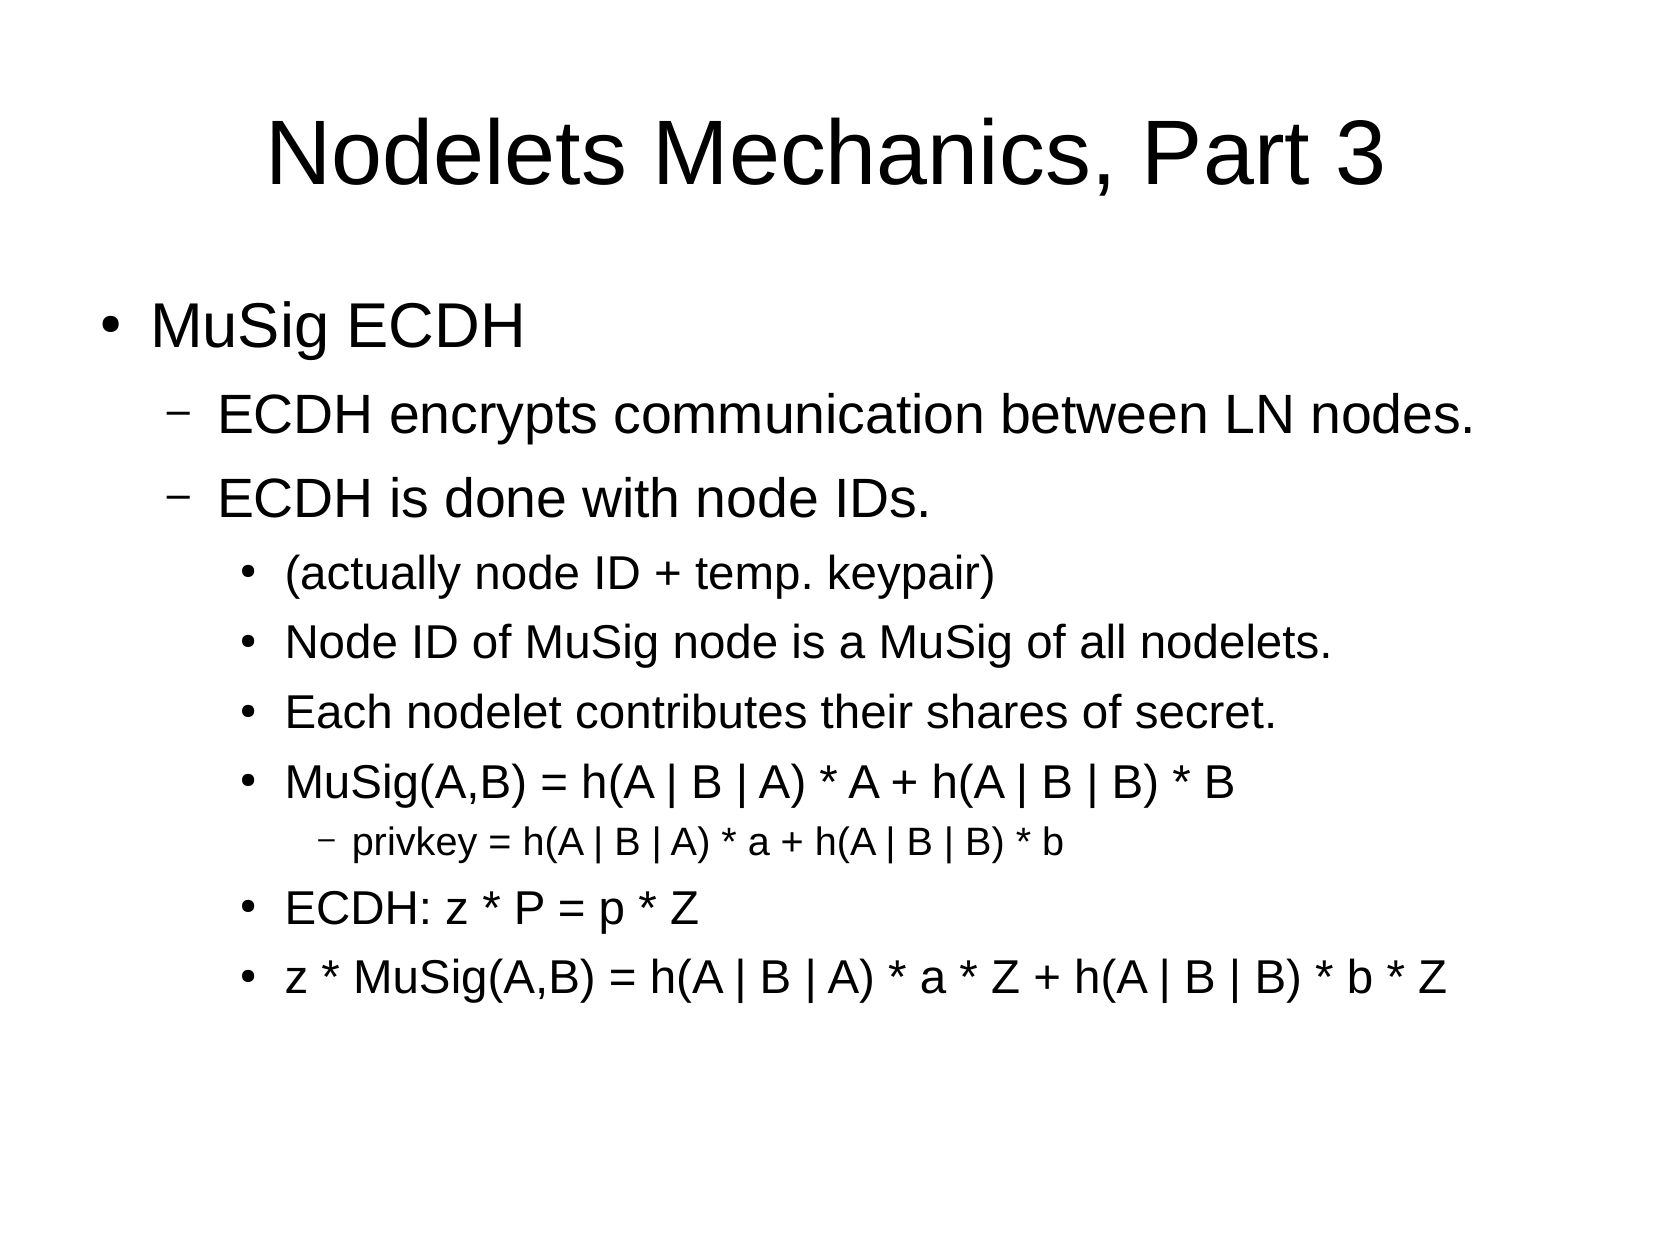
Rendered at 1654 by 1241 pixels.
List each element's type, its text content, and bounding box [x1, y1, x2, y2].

list MuSig ECDH ECDH encrypts communication between LN nodes. ECDH is done with node IDs. (actually node ID + temp. keypair) Node ID of MuSig node is a MuSig of all nodelets. Each nodelet contributes their shares of secret. MuSig(A,B) = h(A | B | A) * A + h(A | B | B) * B privkey = h(A | B | A) * a + h(A | B | B) * b ECDH: z * P = p * Z z * MuSig(A,B) = h(A | B | A) * a * Z + h(A | B | B) * b * Z [82, 290, 1571, 1010]
title Nodelets Mechanics, Part 3 [82, 49, 1571, 257]
